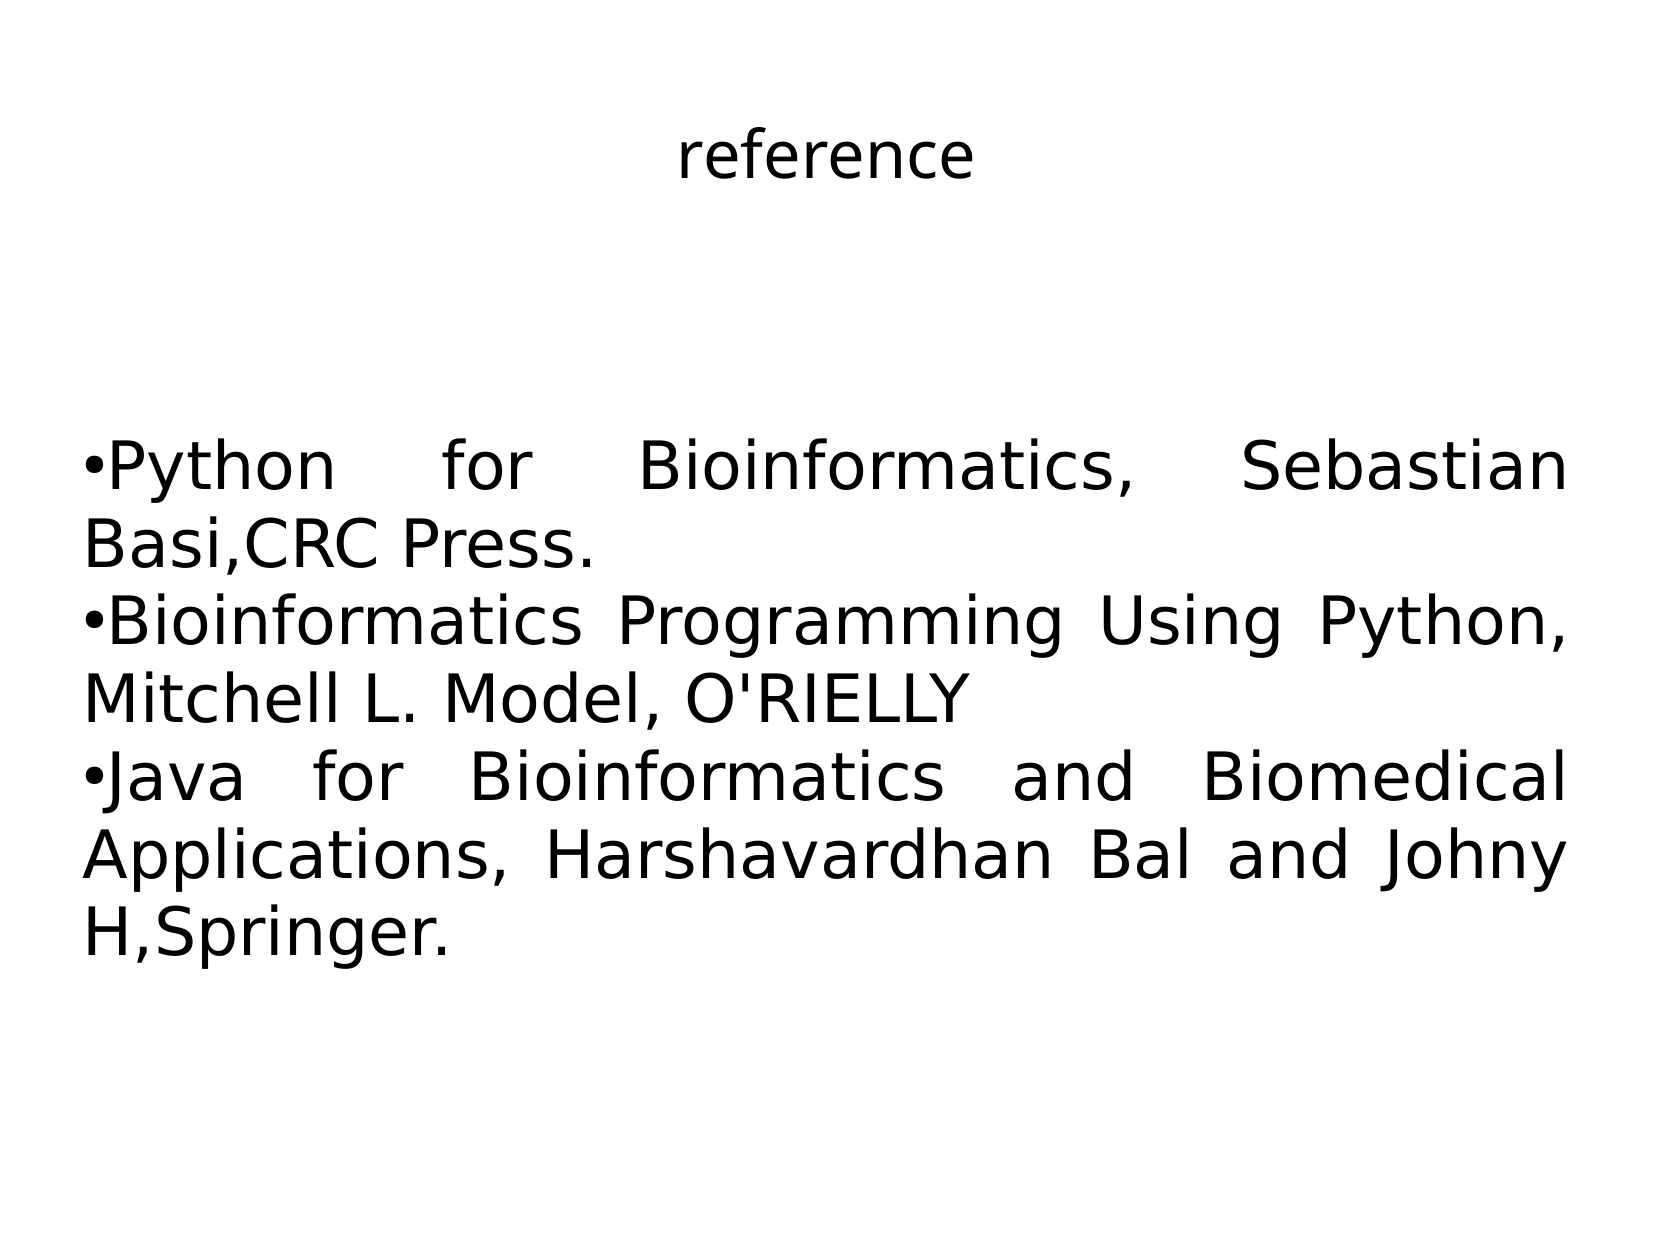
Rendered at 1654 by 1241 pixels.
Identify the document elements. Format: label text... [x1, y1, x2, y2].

title reference [82, 56, 1571, 250]
subtitle Python for Bioinformatics, Sebastian Basi,CRC Press. Bioinformatics Programming Using Python, Mitchell L. Model, O'RIELLY Java for Bioinformatics and Biomedical Applications, Harshavardhan Bal and Johny H,Springer. [82, 297, 1571, 1102]
